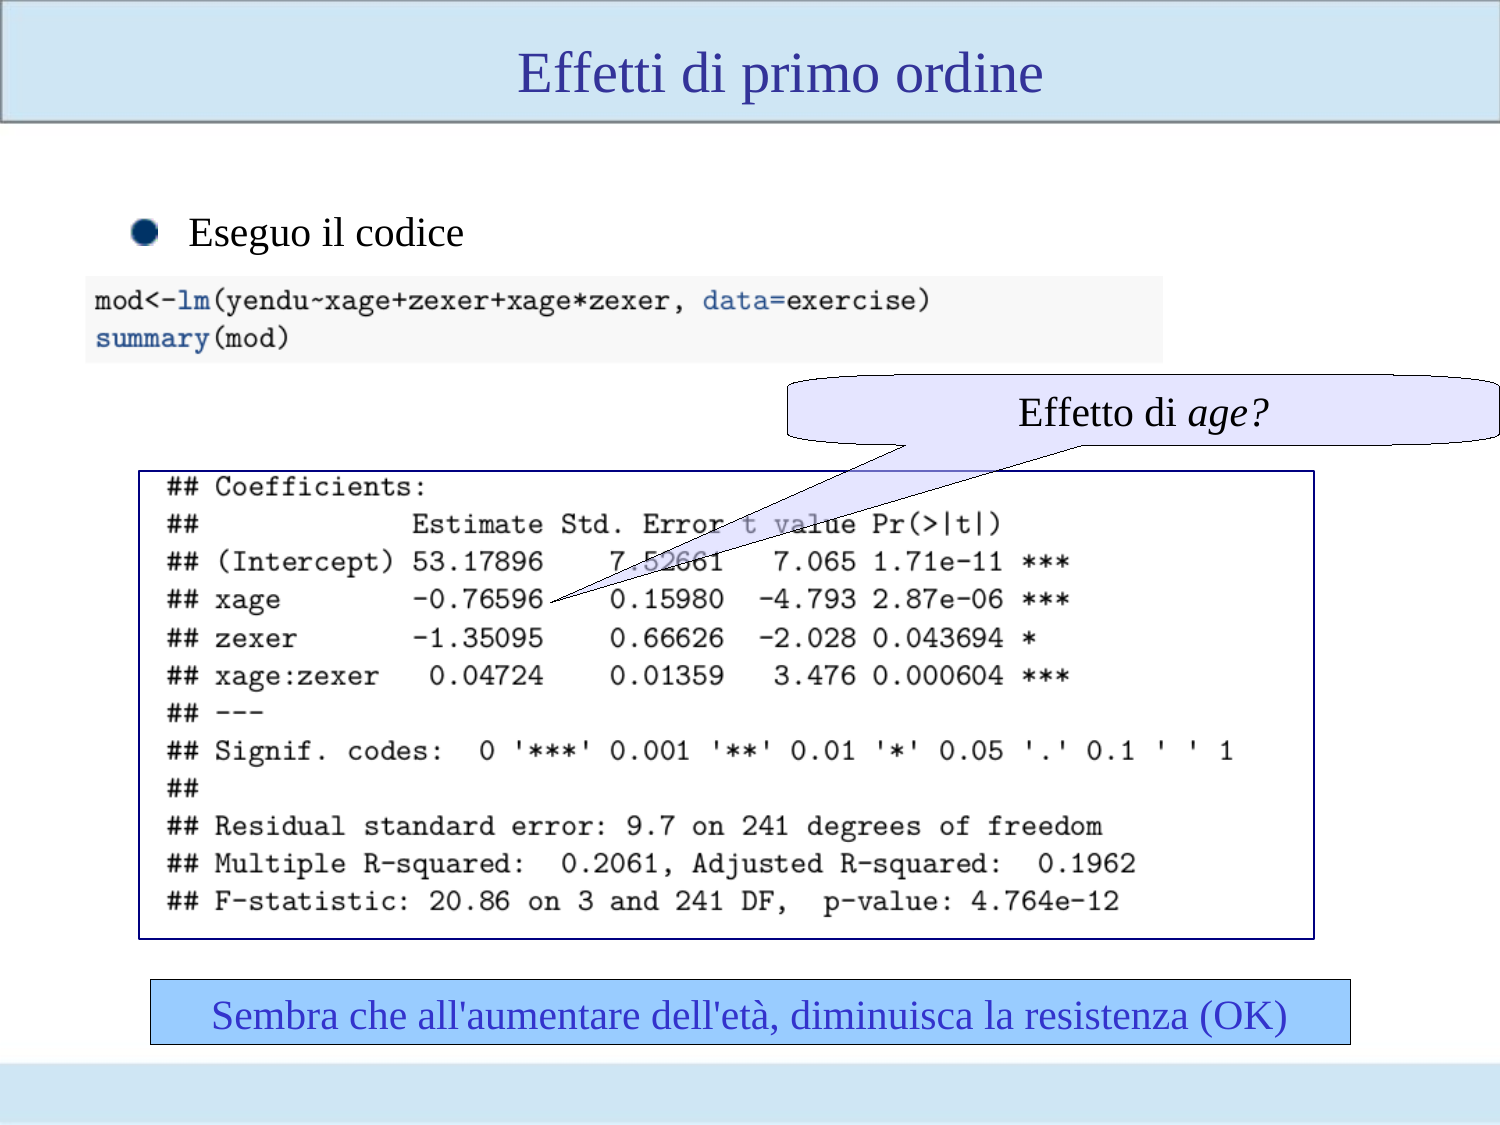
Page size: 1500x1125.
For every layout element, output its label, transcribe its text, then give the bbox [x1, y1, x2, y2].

title Effetti di primo ordine [249, 21, 1313, 117]
text_box Sembra che all'aumentare dell'età, diminuisca la resistenza (OK) [150, 979, 1351, 1045]
picture [0, 0, 1500, 1125]
text_box Effetto di age? [550, 374, 1500, 603]
text_box Eseguo il codice [112, 187, 1413, 263]
picture [140, 472, 1313, 938]
